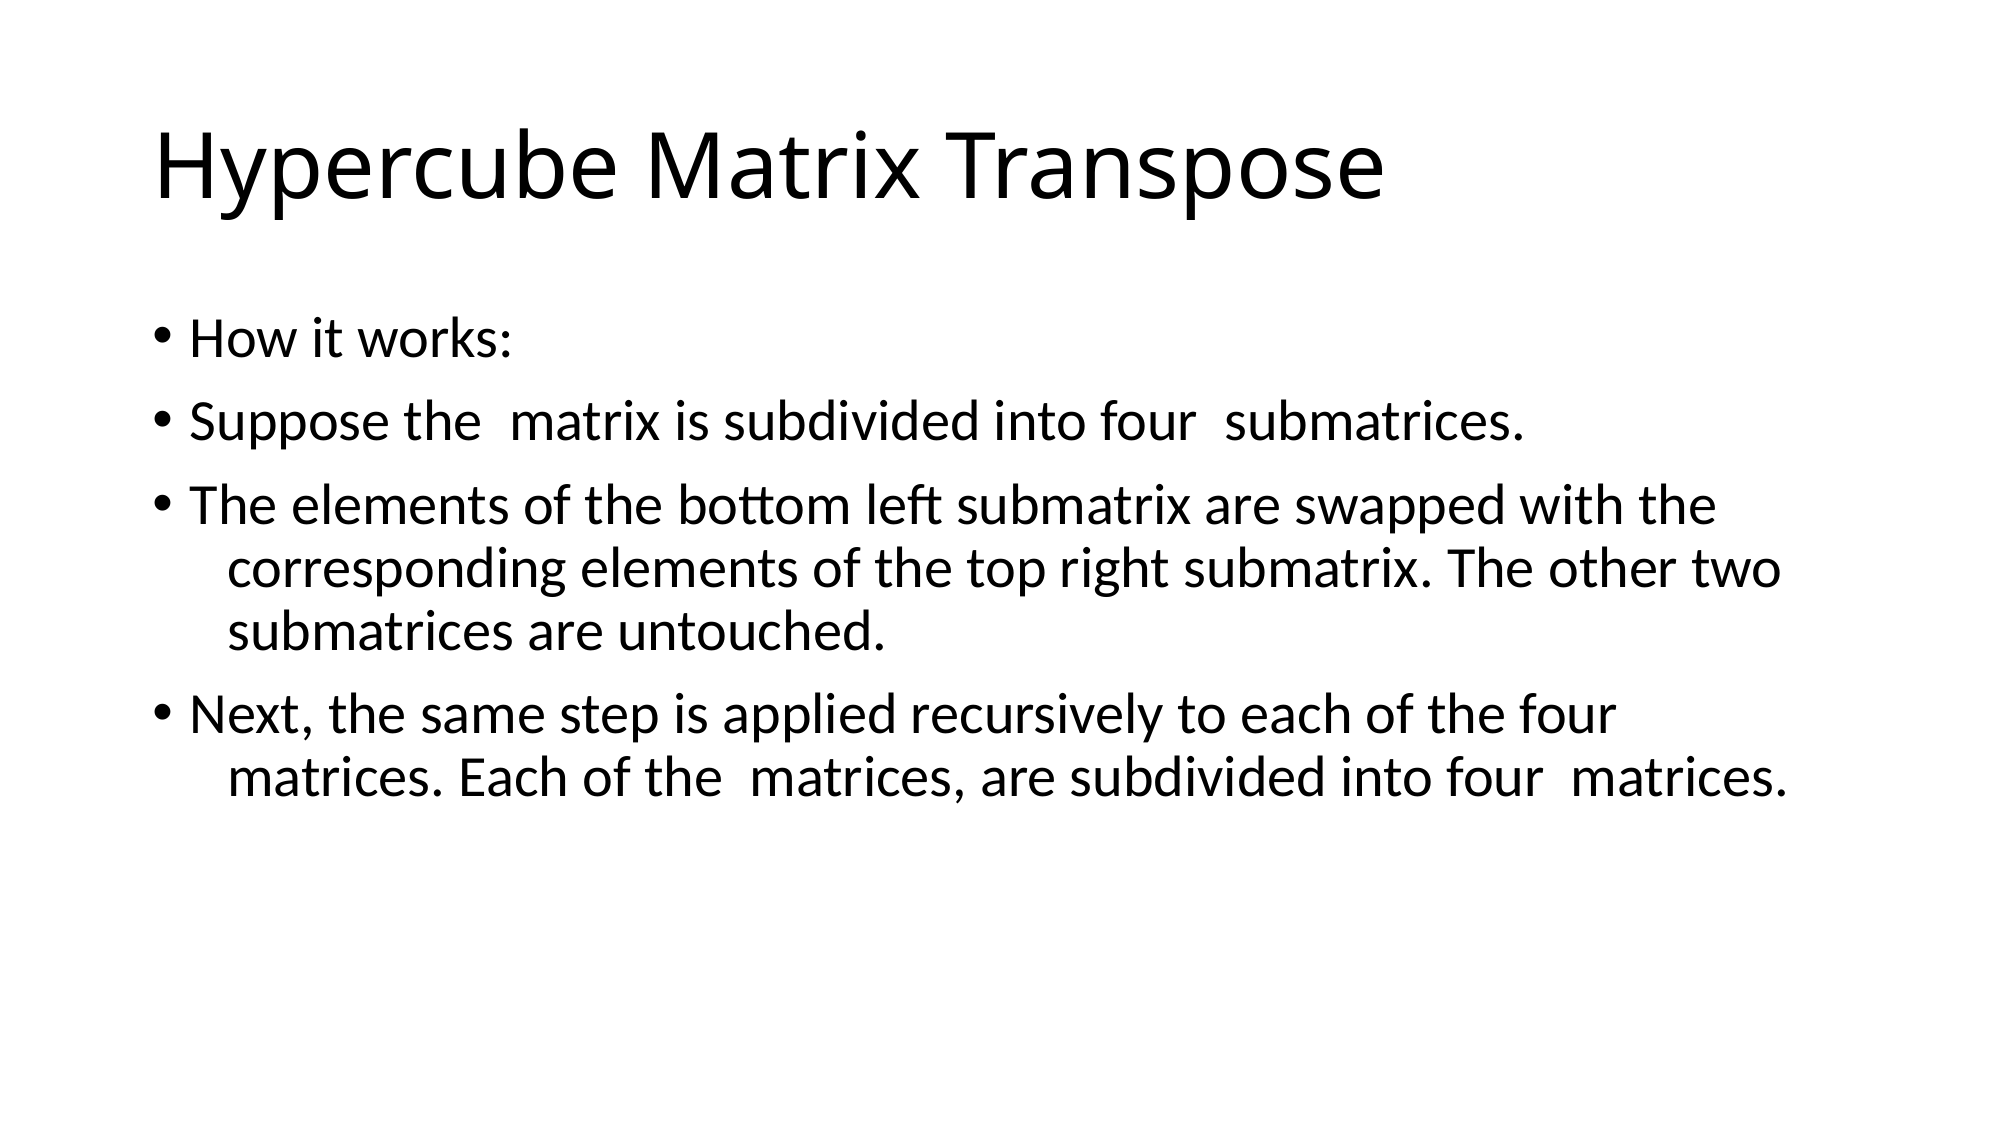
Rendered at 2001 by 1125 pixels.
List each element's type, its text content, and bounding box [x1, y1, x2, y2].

list How it works: Suppose the matrix is subdivided into four submatrices. The elements of the bottom left submatrix are swapped with the corresponding elements of the top right submatrix. The other two submatrices are untouched. Next, the same step is applied recursively to each of the four matrices. Each of the matrices, are subdivided into four matrices. [137, 299, 1863, 1014]
title Hypercube Matrix Transpose [137, 59, 1863, 278]
